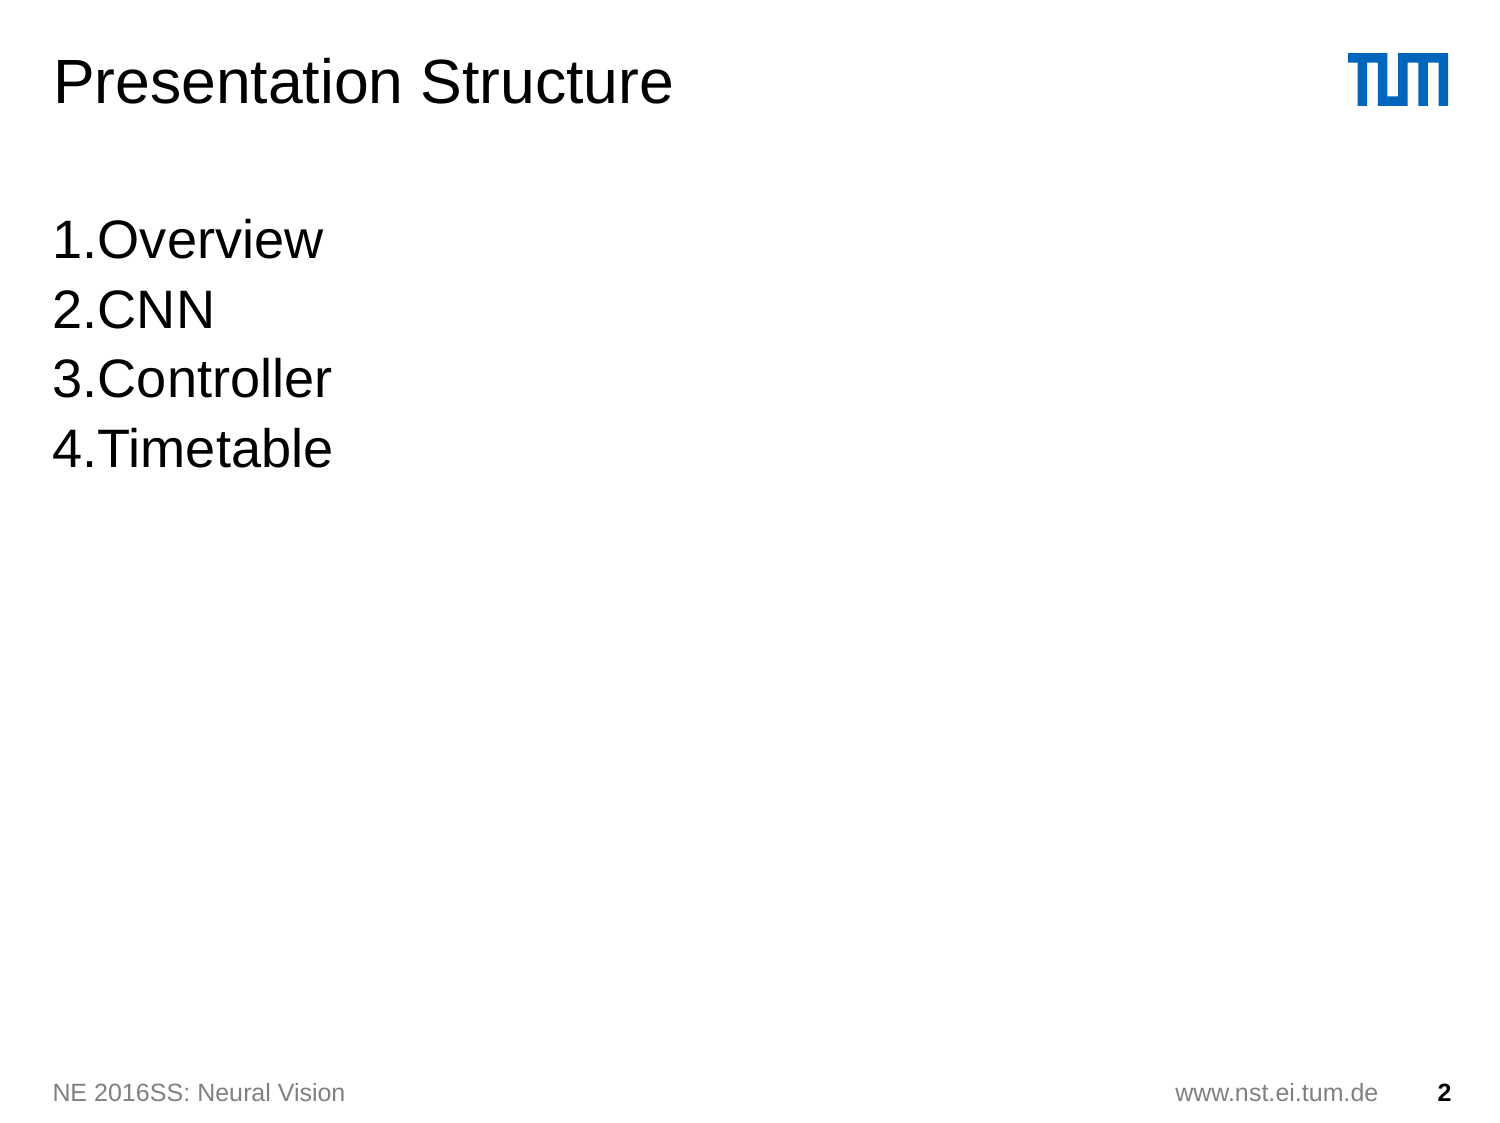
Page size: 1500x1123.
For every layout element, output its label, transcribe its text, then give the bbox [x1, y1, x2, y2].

title Presentation Structure [53, 47, 1323, 200]
list Overview CNN Controller Timetable [52, 200, 1453, 1063]
